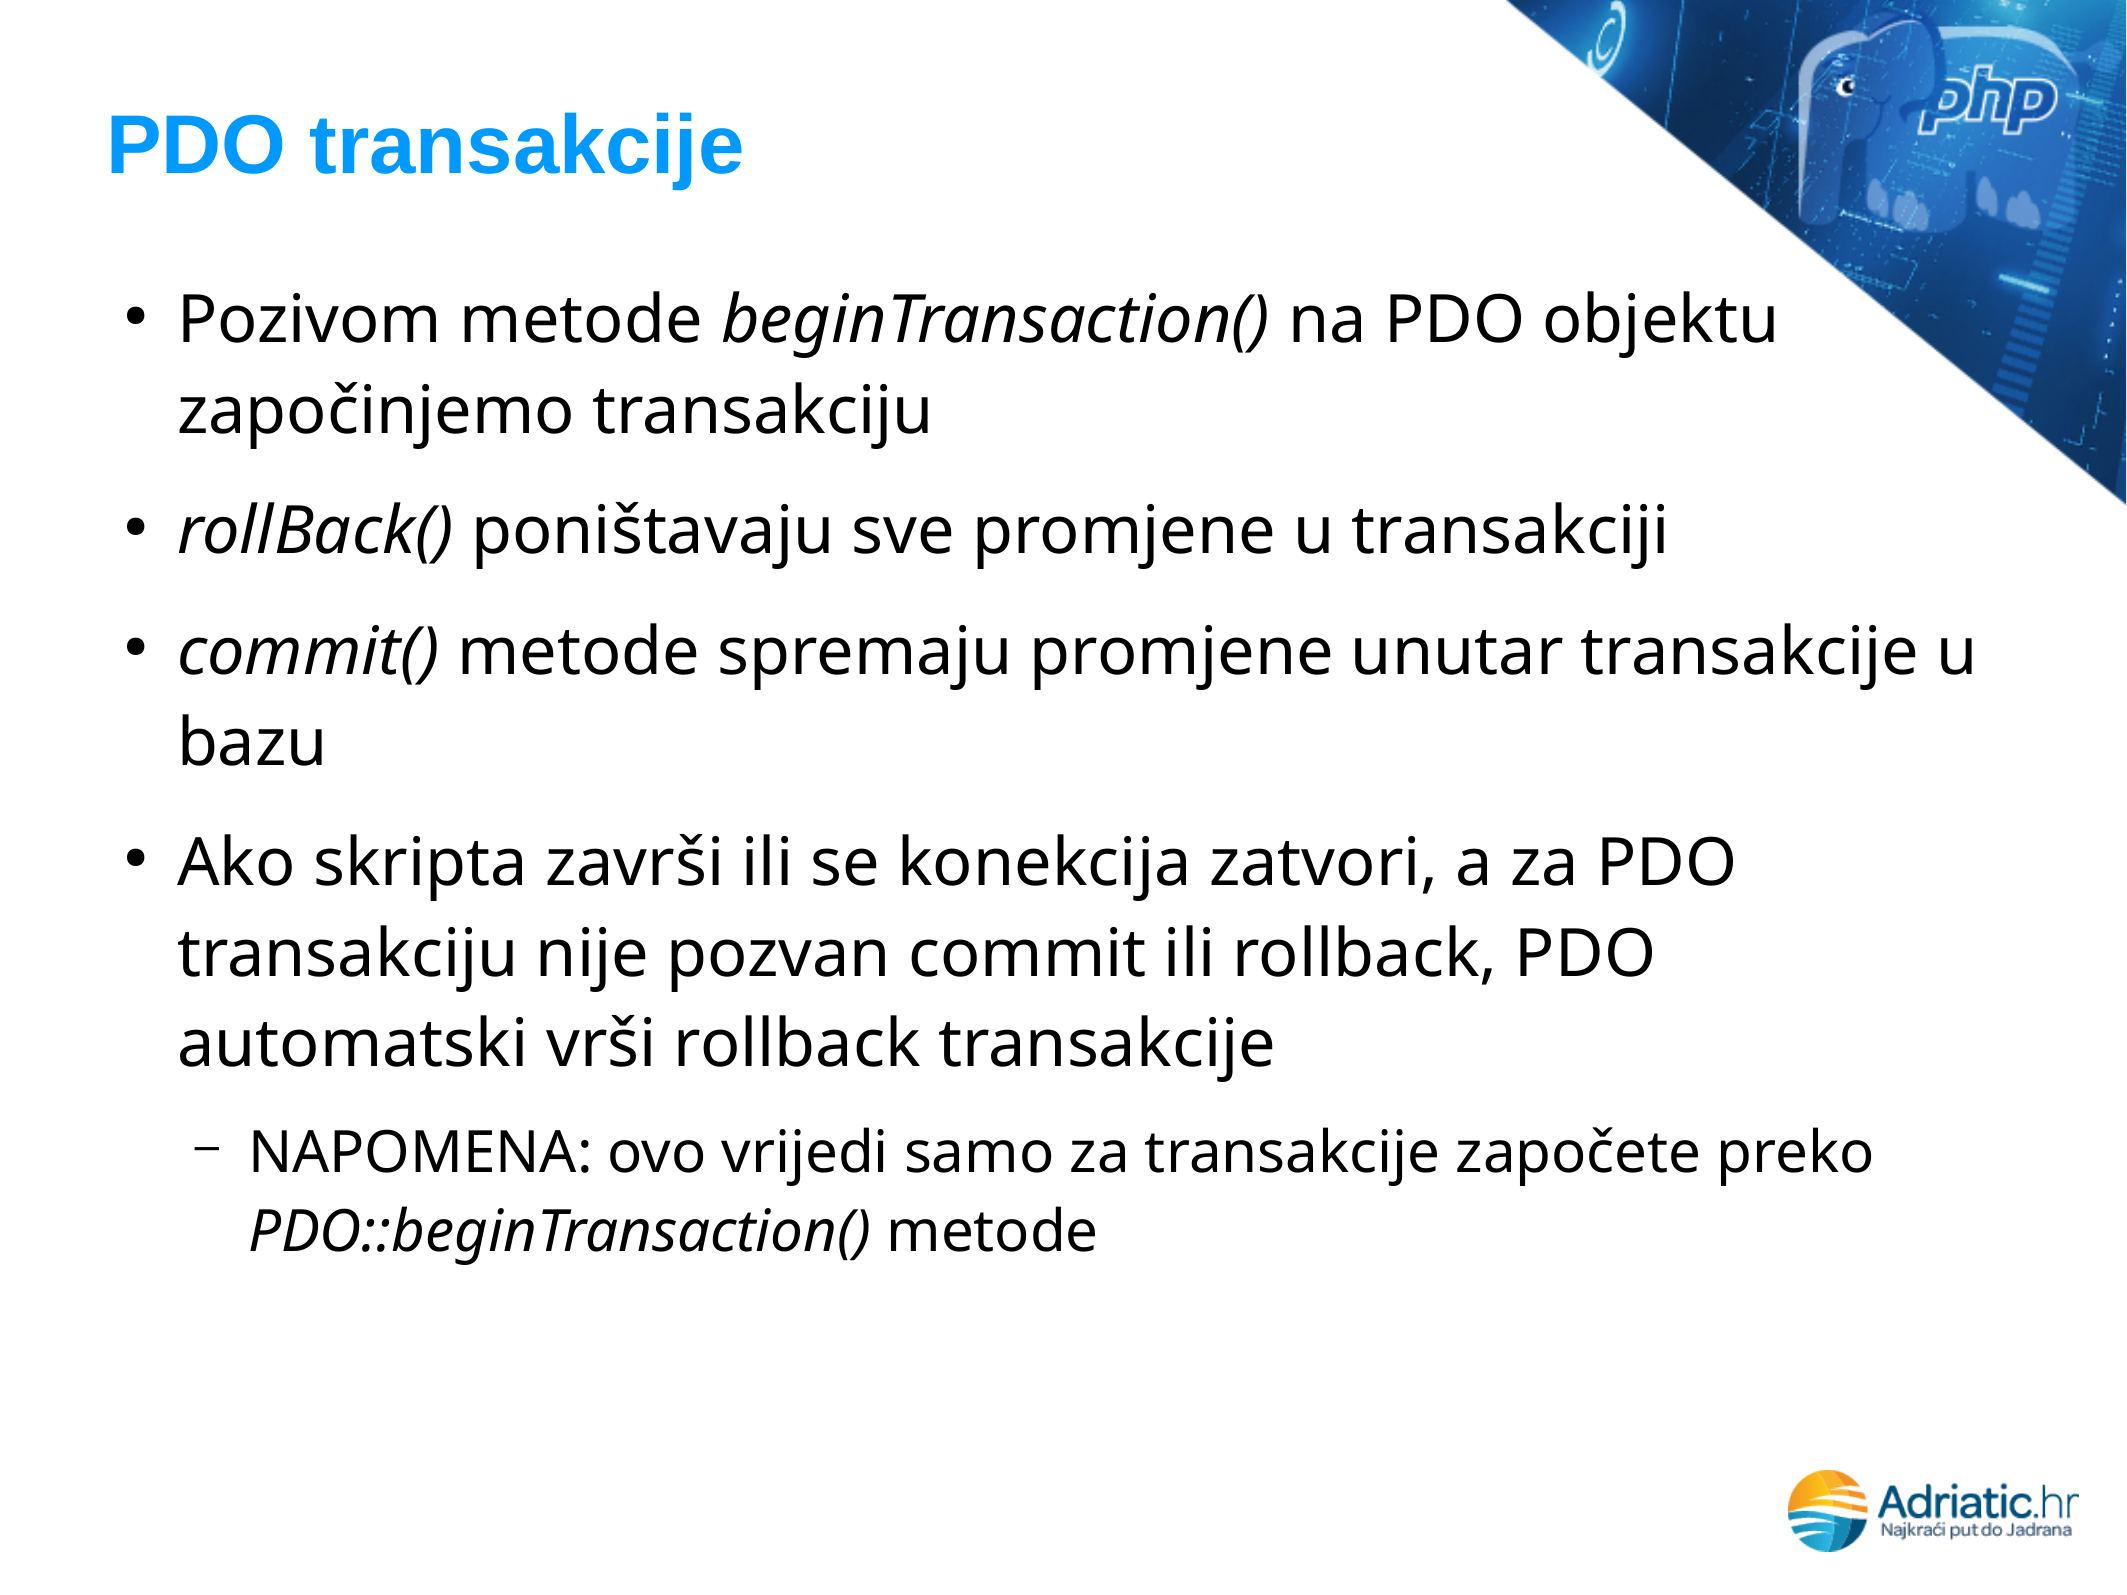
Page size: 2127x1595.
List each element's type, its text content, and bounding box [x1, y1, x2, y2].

list Pozivom metode beginTransaction() na PDO objektu započinjemo transakciju rollBack() poništavaju sve promjene u transakciji commit() metode spremaju promjene unutar transakcije u bazu Ako skripta završi ili se konekcija zatvori, a za PDO transakciju nije pozvan commit ili rollback, PDO automatski vrši rollback transakcije NAPOMENA: ovo vrijedi samo za transakcije započete preko PDO::beginTransaction() metode [106, 271, 2020, 1453]
picture [1788, 1470, 2079, 1552]
picture [1505, 0, 2127, 625]
title PDO transakcije [106, 70, 1630, 219]
